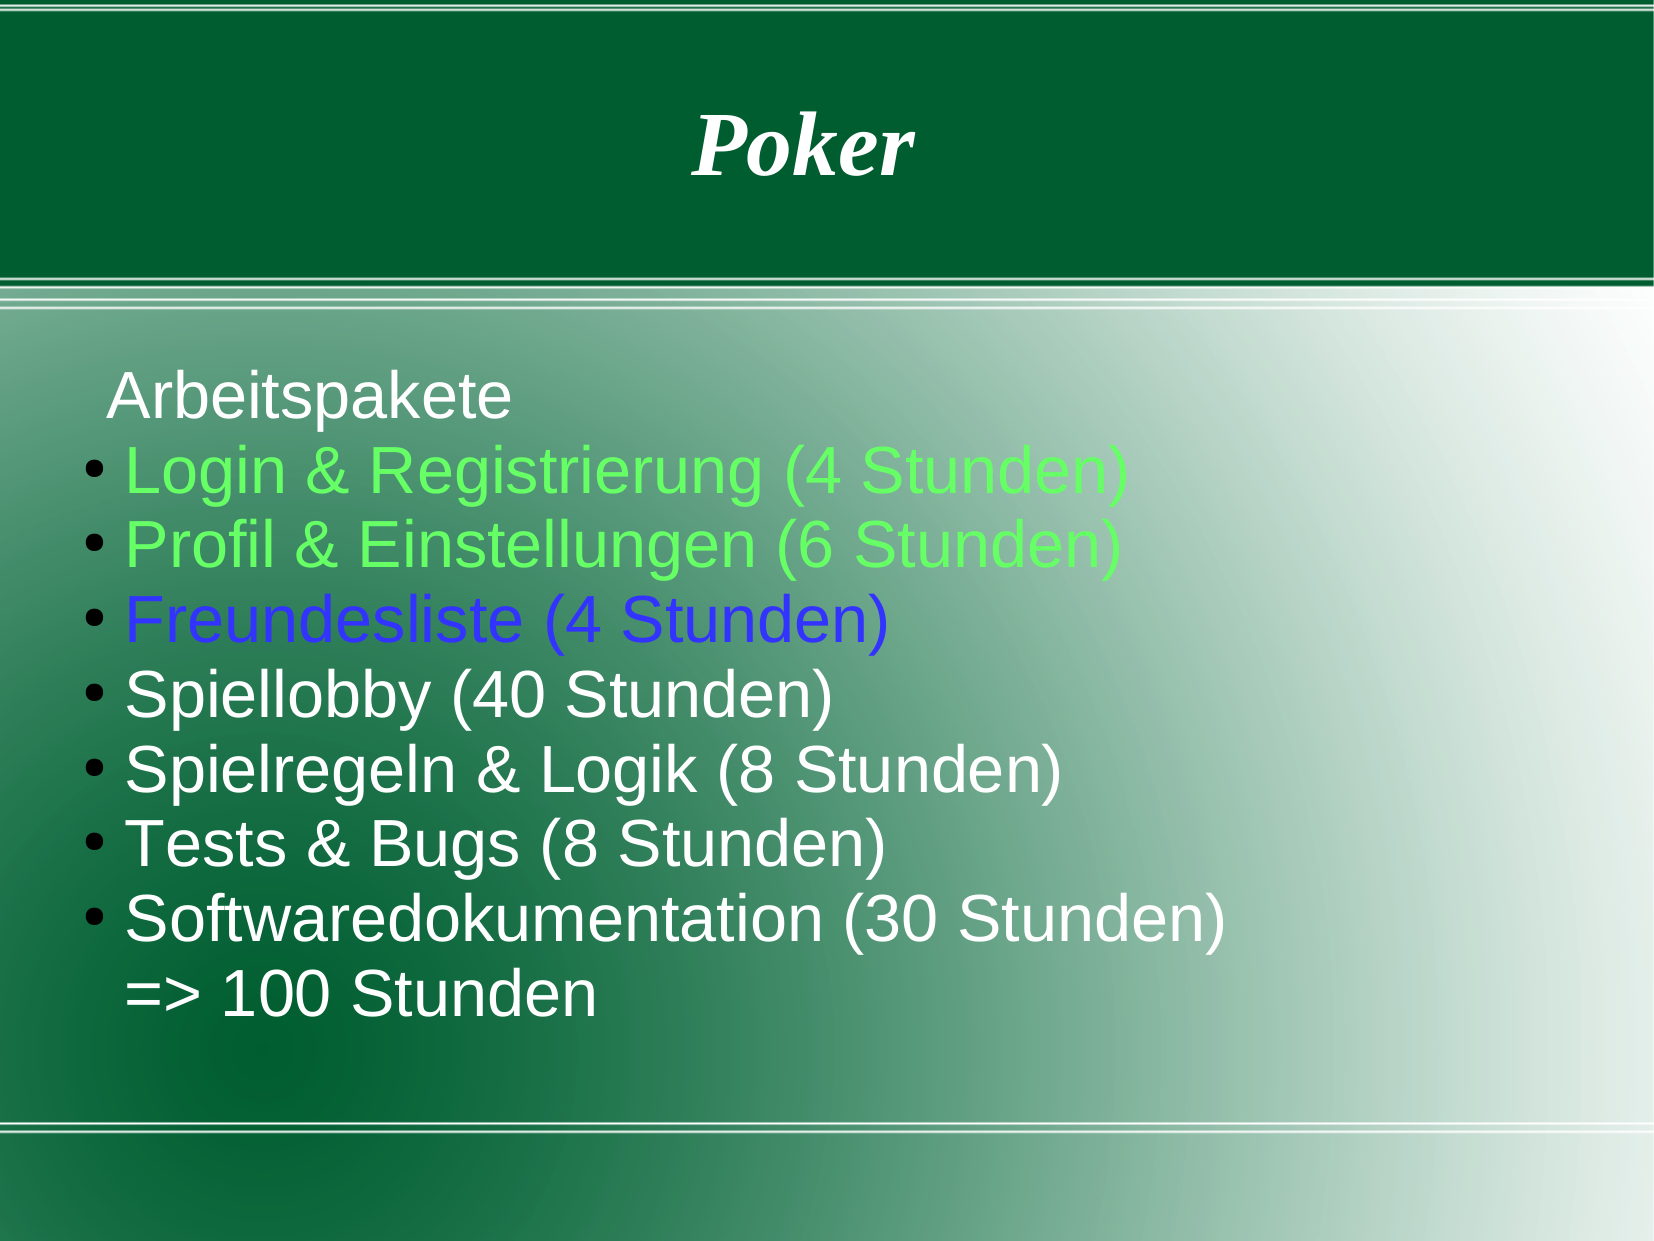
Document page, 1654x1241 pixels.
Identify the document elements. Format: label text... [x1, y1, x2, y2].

picture [0, 0, 1654, 1241]
subtitle Arbeitspakete Login & Registrierung (4 Stunden) Profil & Einstellungen (6 Stunden) Freundesliste (4 Stunden) Spiellobby (40 Stunden) Spielregeln & Logik (8 Stunden) Tests & Bugs (8 Stunden) Softwaredokumentation (30 Stunden) => 100 Stunden [82, 337, 1571, 1052]
title Poker [59, 40, 1548, 249]
